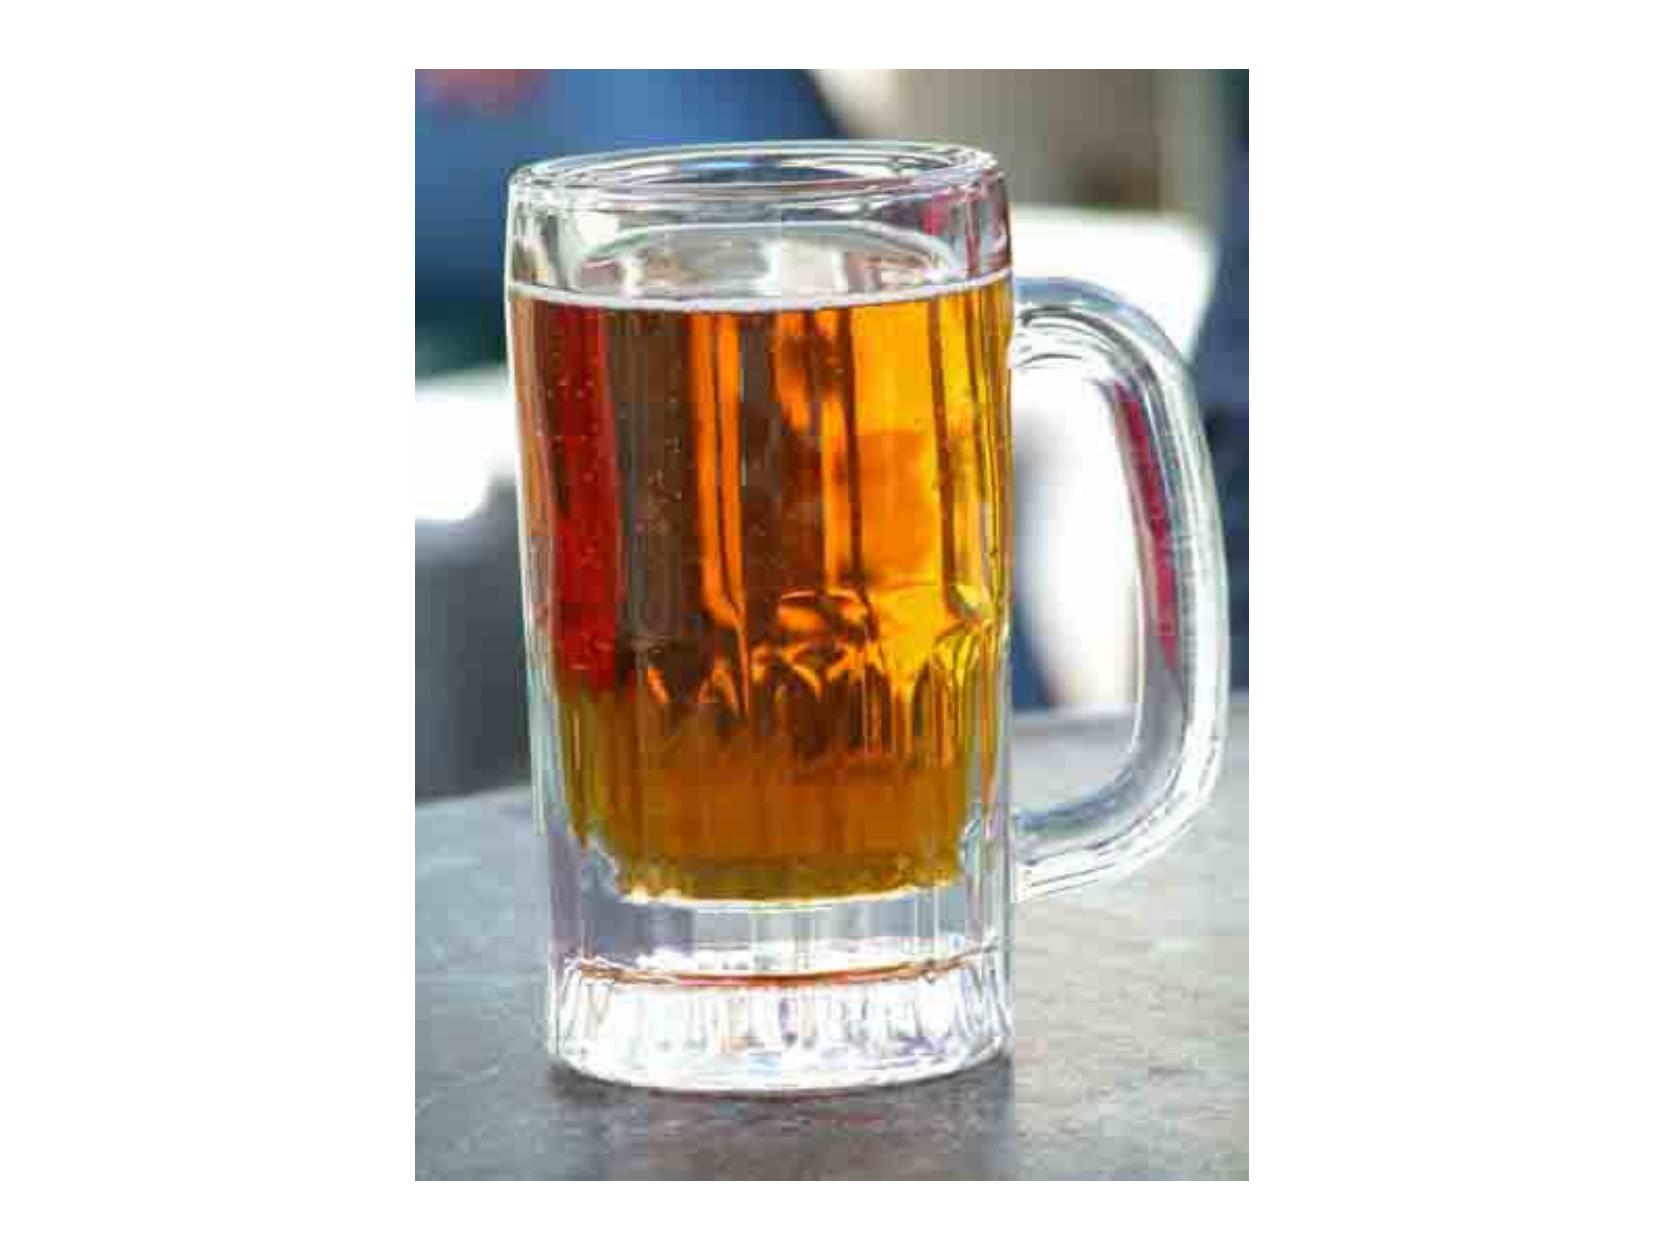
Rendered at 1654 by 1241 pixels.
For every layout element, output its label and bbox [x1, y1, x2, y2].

picture [415, 69, 1249, 1181]
